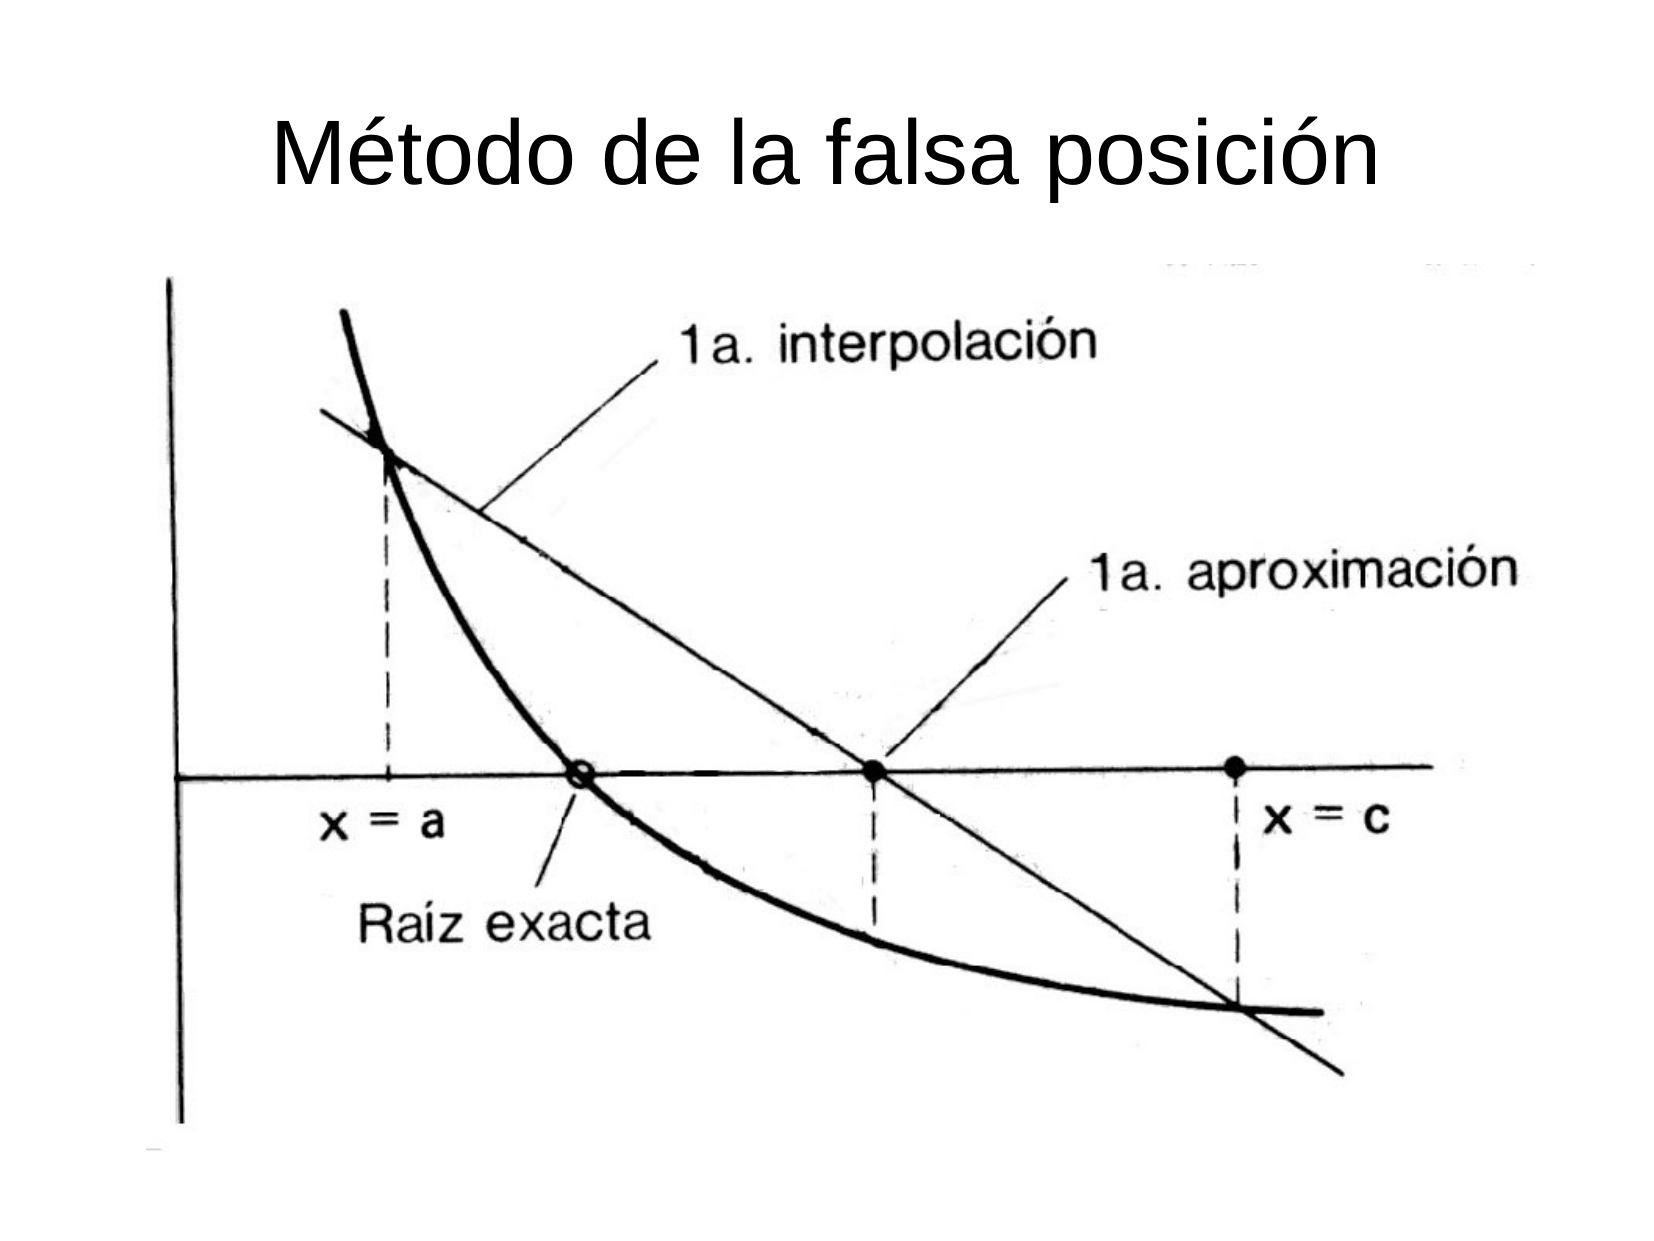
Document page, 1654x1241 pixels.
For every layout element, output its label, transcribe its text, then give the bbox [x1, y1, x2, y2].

title Método de la falsa posición [82, 49, 1571, 257]
picture [146, 264, 1536, 1152]
